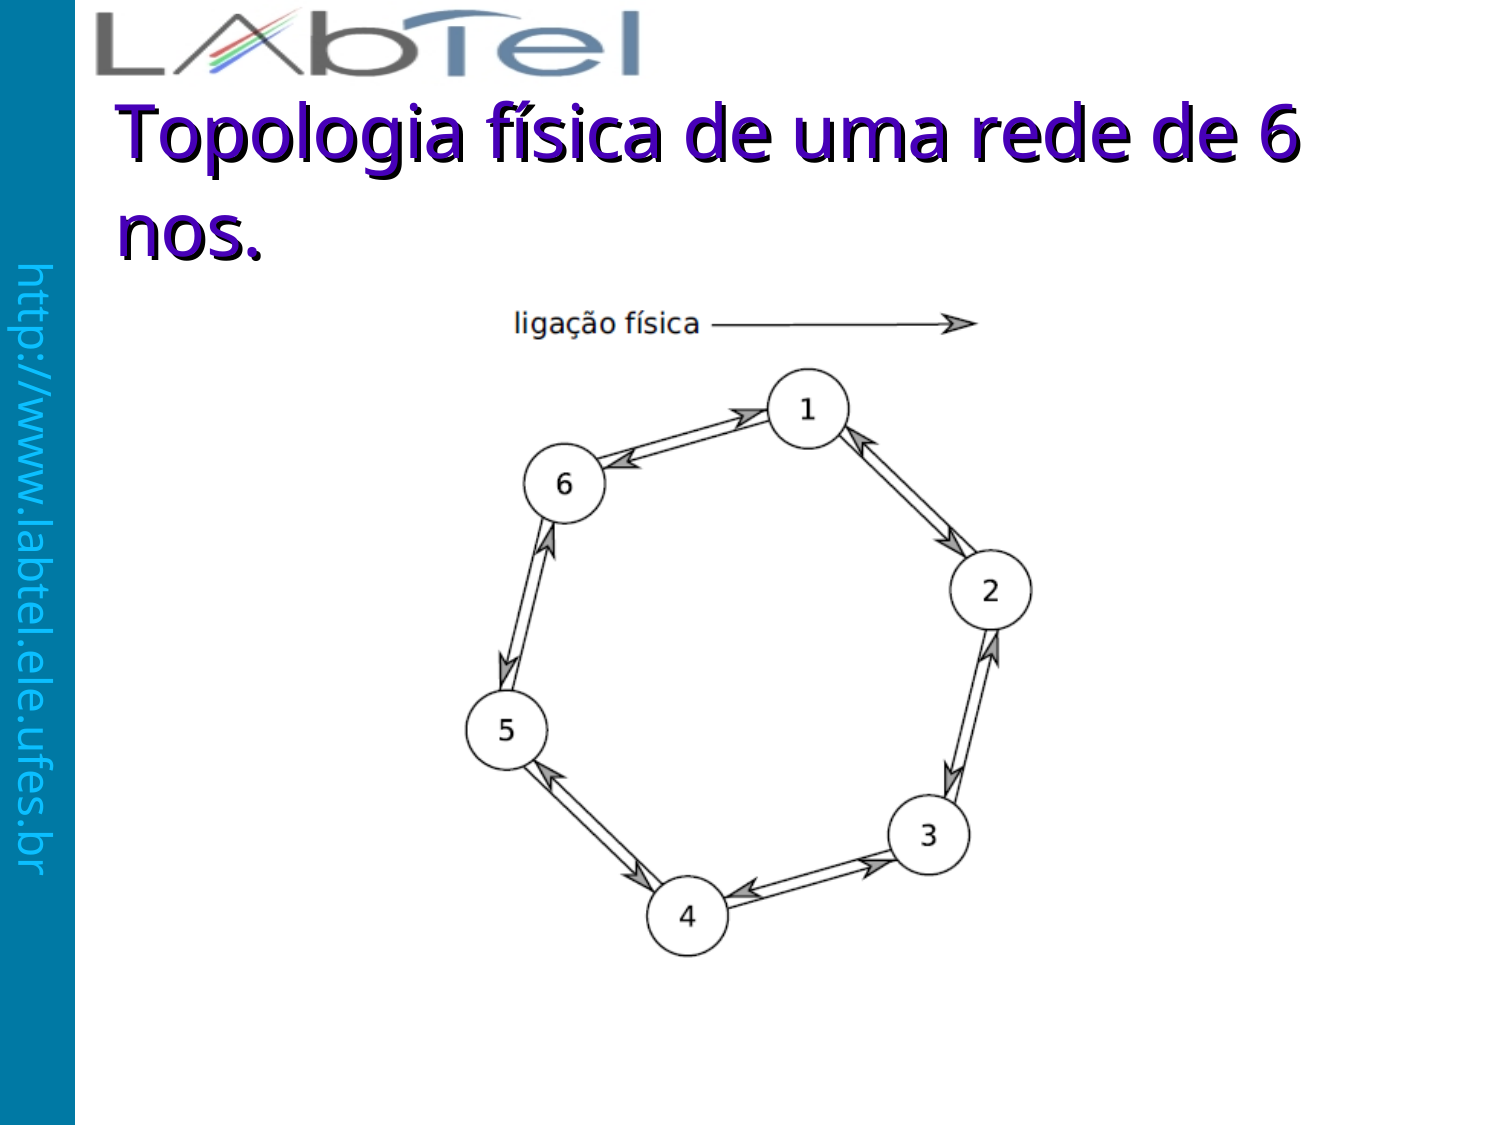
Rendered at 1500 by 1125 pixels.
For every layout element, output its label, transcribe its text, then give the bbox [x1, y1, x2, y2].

picture [399, 283, 1111, 984]
title Topologia física de uma rede de 6 nos. [99, 77, 1461, 275]
picture [76, 0, 675, 88]
